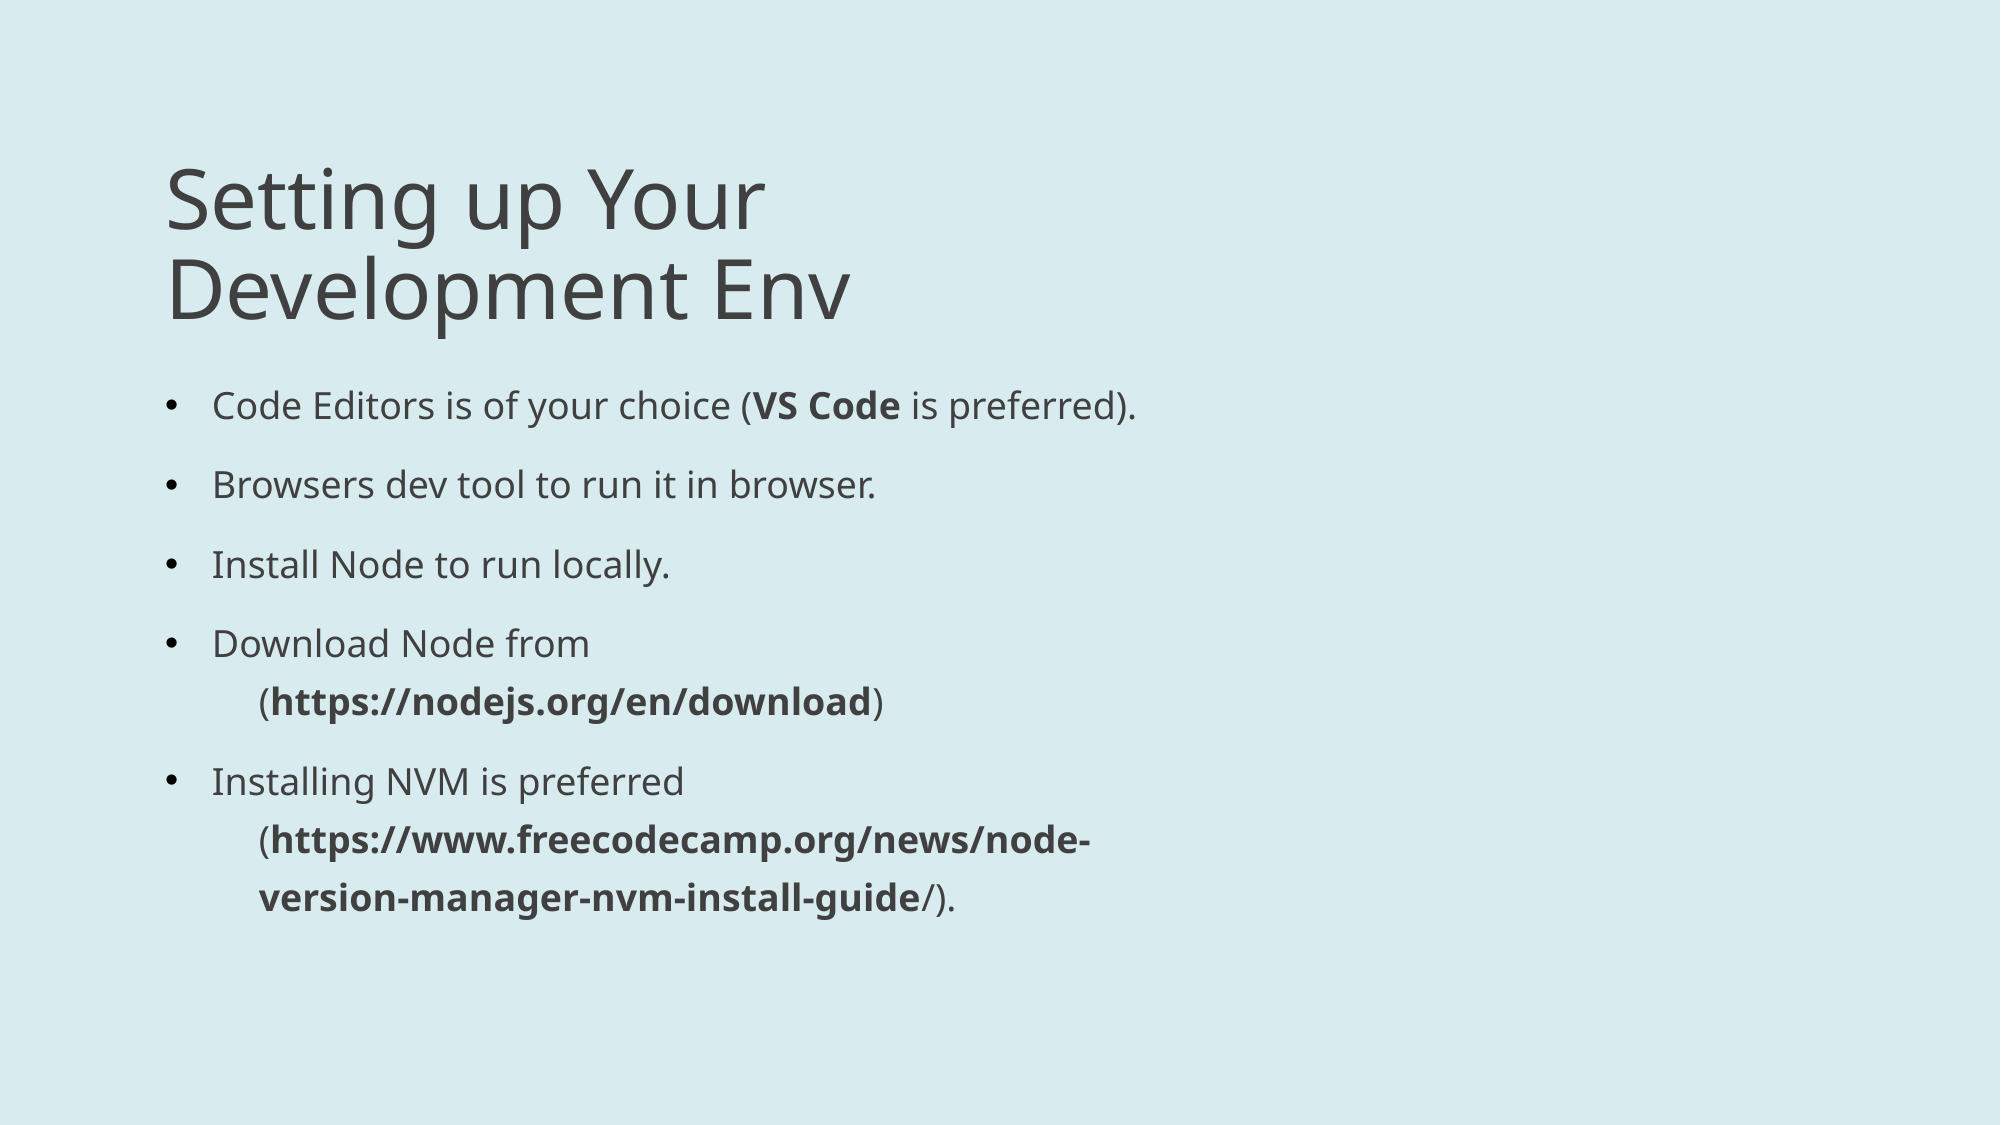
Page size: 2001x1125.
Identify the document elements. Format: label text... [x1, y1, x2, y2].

list Code Editors is of your choice (VS Code is preferred). Browsers dev tool to run it in browser. Install Node to run locally. Download Node from (https://nodejs.org/en/download) Installing NVM is preferred (https://www.freecodecamp.org/news/node-version-manager-nvm-install-guide/). [150, 313, 1201, 1004]
title Setting up Your Development Env [150, 149, 1576, 263]
